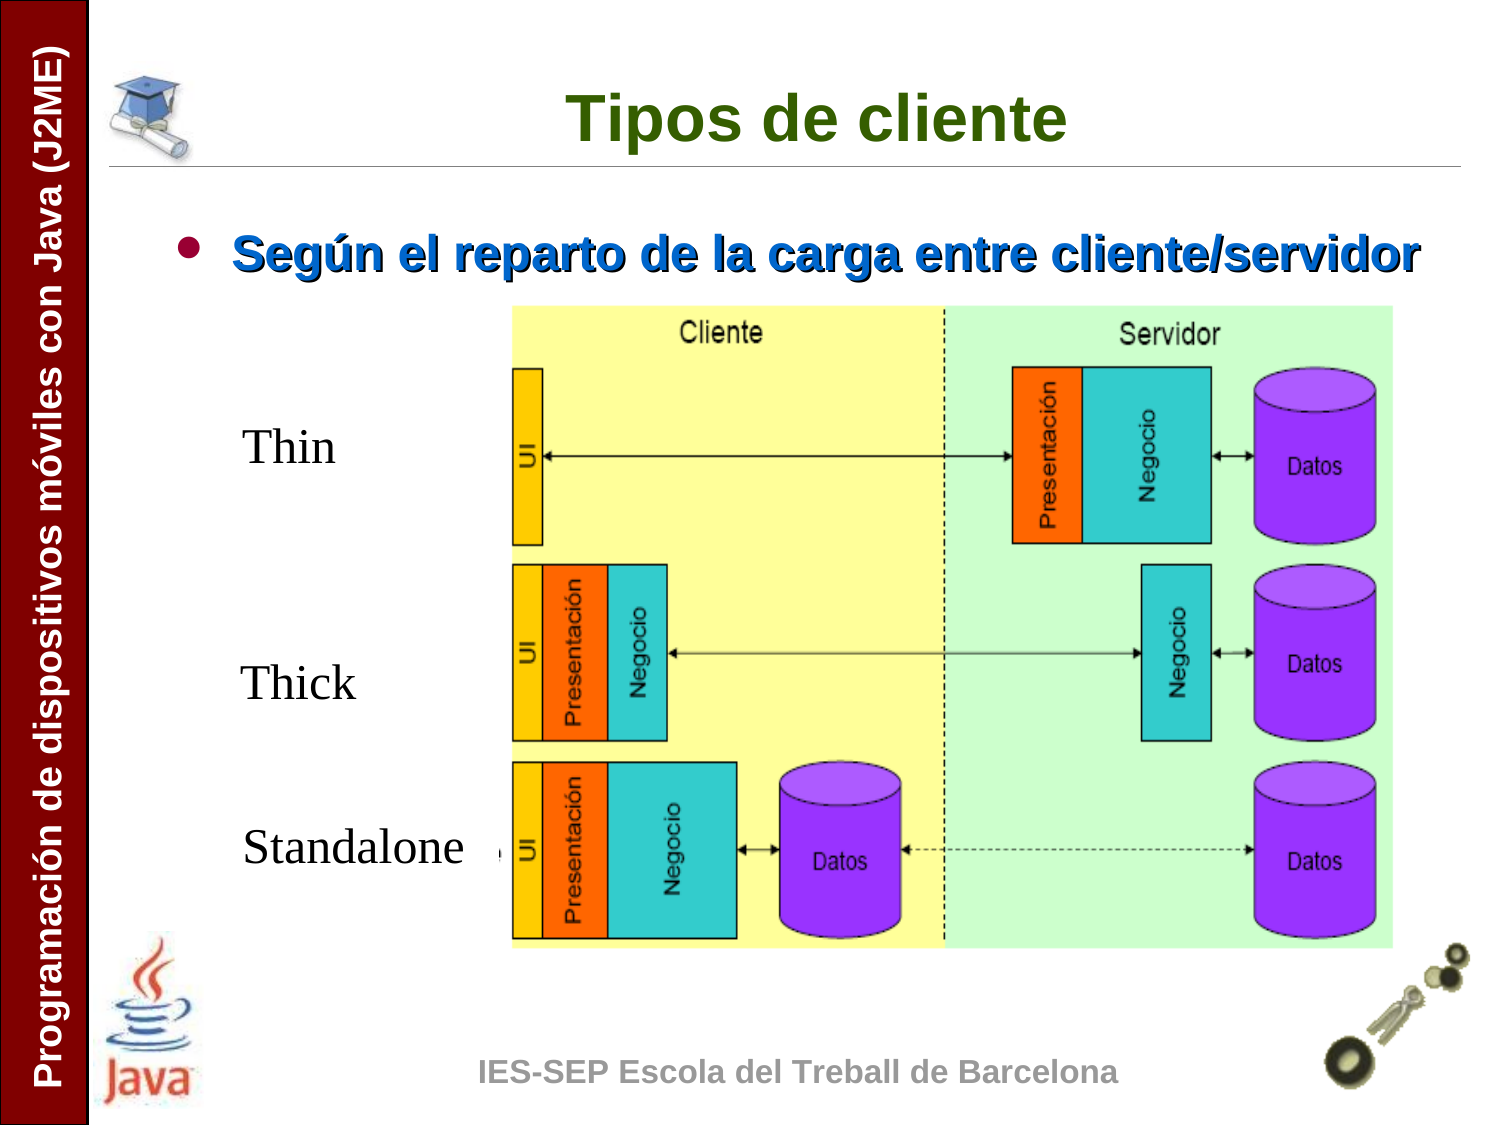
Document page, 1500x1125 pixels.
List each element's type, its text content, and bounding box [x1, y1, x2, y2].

picture [93, 61, 206, 174]
picture [499, 299, 1402, 951]
text_box Standalone [227, 756, 514, 882]
title Tipos de cliente [211, 75, 1424, 163]
text_box Thick [174, 647, 461, 719]
picture [93, 931, 204, 1109]
list Según el reparto de la carga entre cliente/servidor [174, 224, 1451, 988]
picture [1322, 939, 1471, 1094]
text_box Thin [177, 411, 463, 482]
